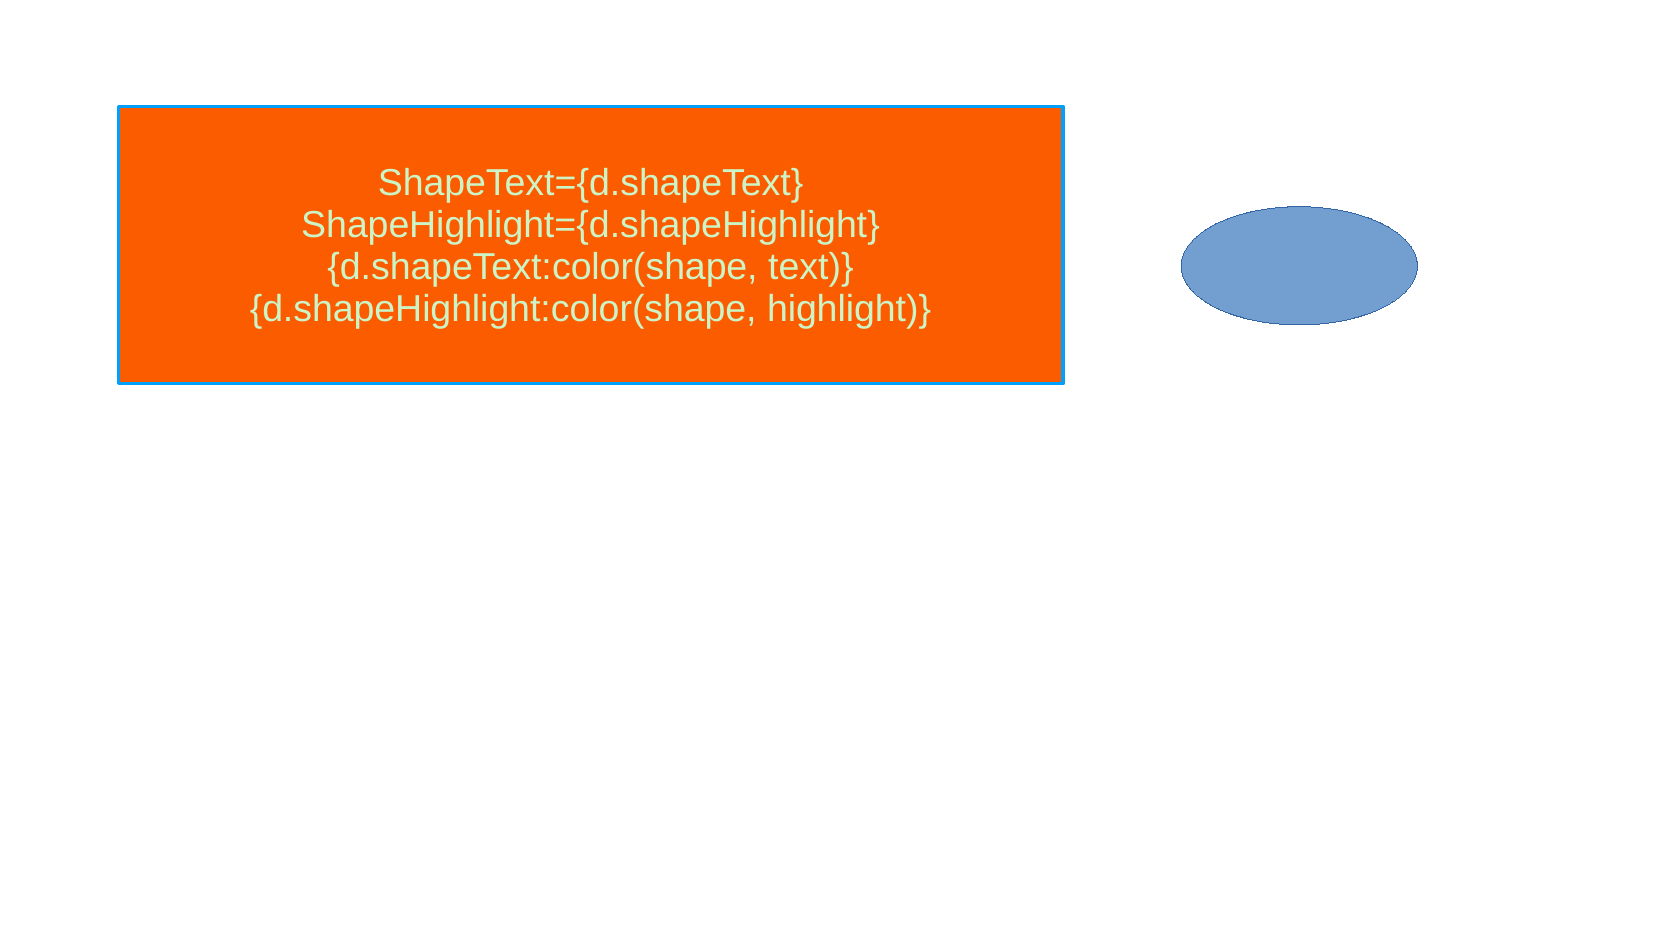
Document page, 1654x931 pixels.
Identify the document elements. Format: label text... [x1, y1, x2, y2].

text_box [1181, 206, 1418, 325]
text_box ShapeText={d.shapeText} ShapeHighlight={d.shapeHighlight} {d.shapeText:color(shape, text)} {d.shapeHighlight:color(shape, highlight)} [118, 106, 1063, 384]
